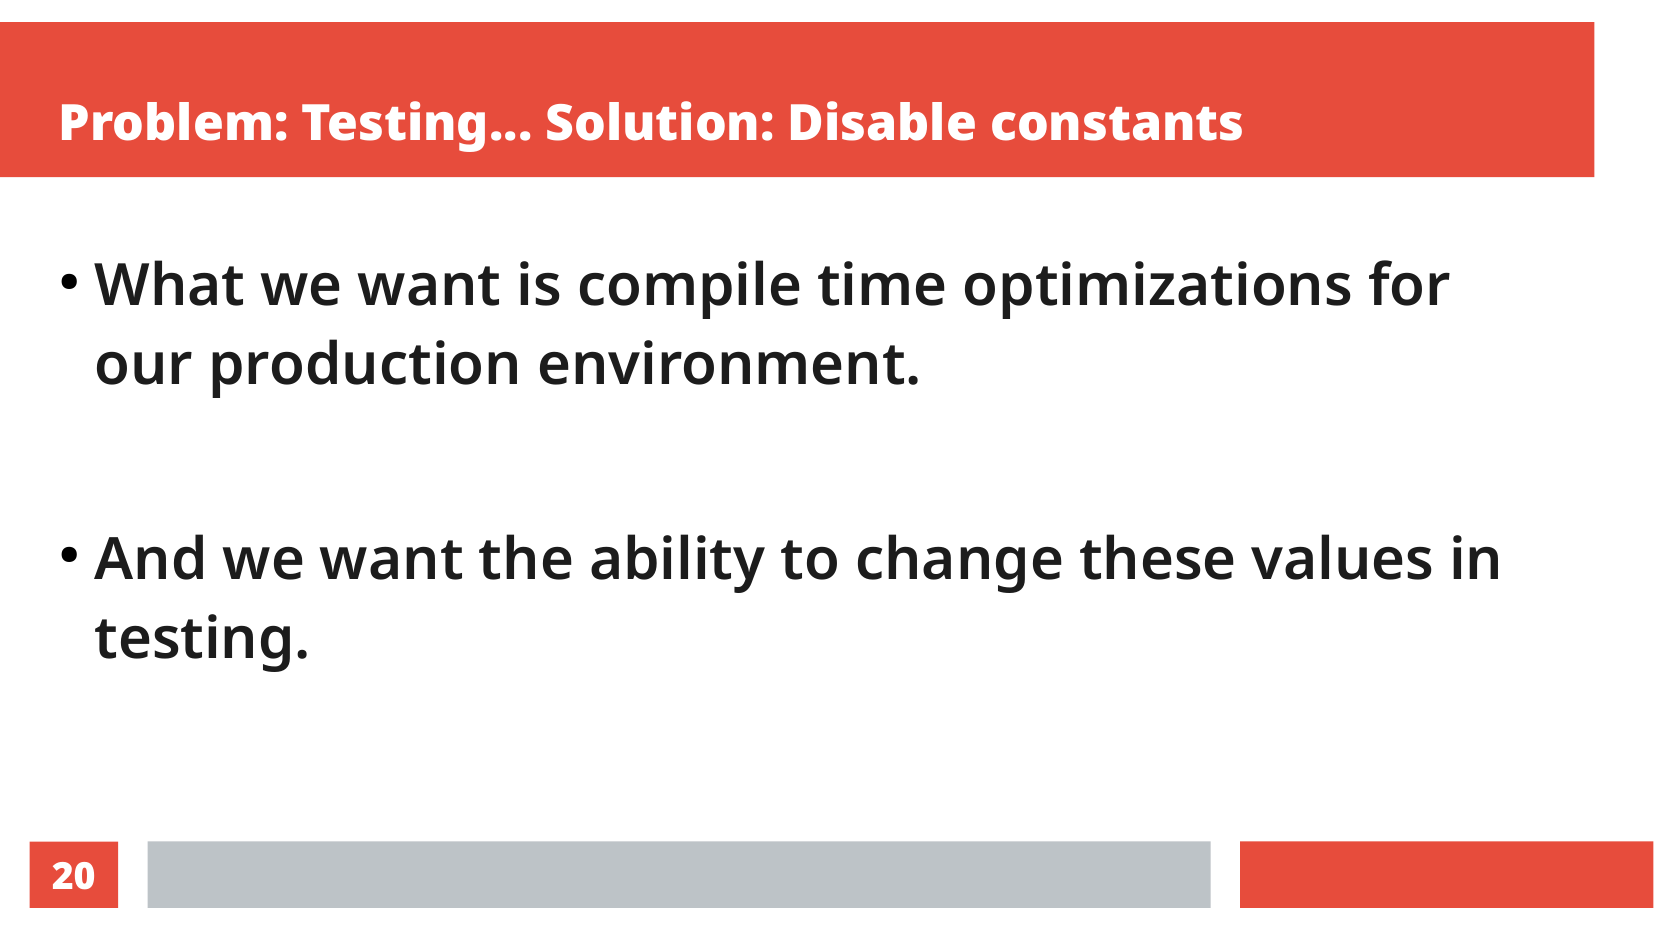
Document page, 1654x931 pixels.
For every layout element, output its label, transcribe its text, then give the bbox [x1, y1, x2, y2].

title Problem: Testing... Solution: Disable constants [59, 44, 1595, 156]
list What we want is compile time optimizations for our production environment. And we want the ability to change these values in testing. [59, 243, 1565, 820]
